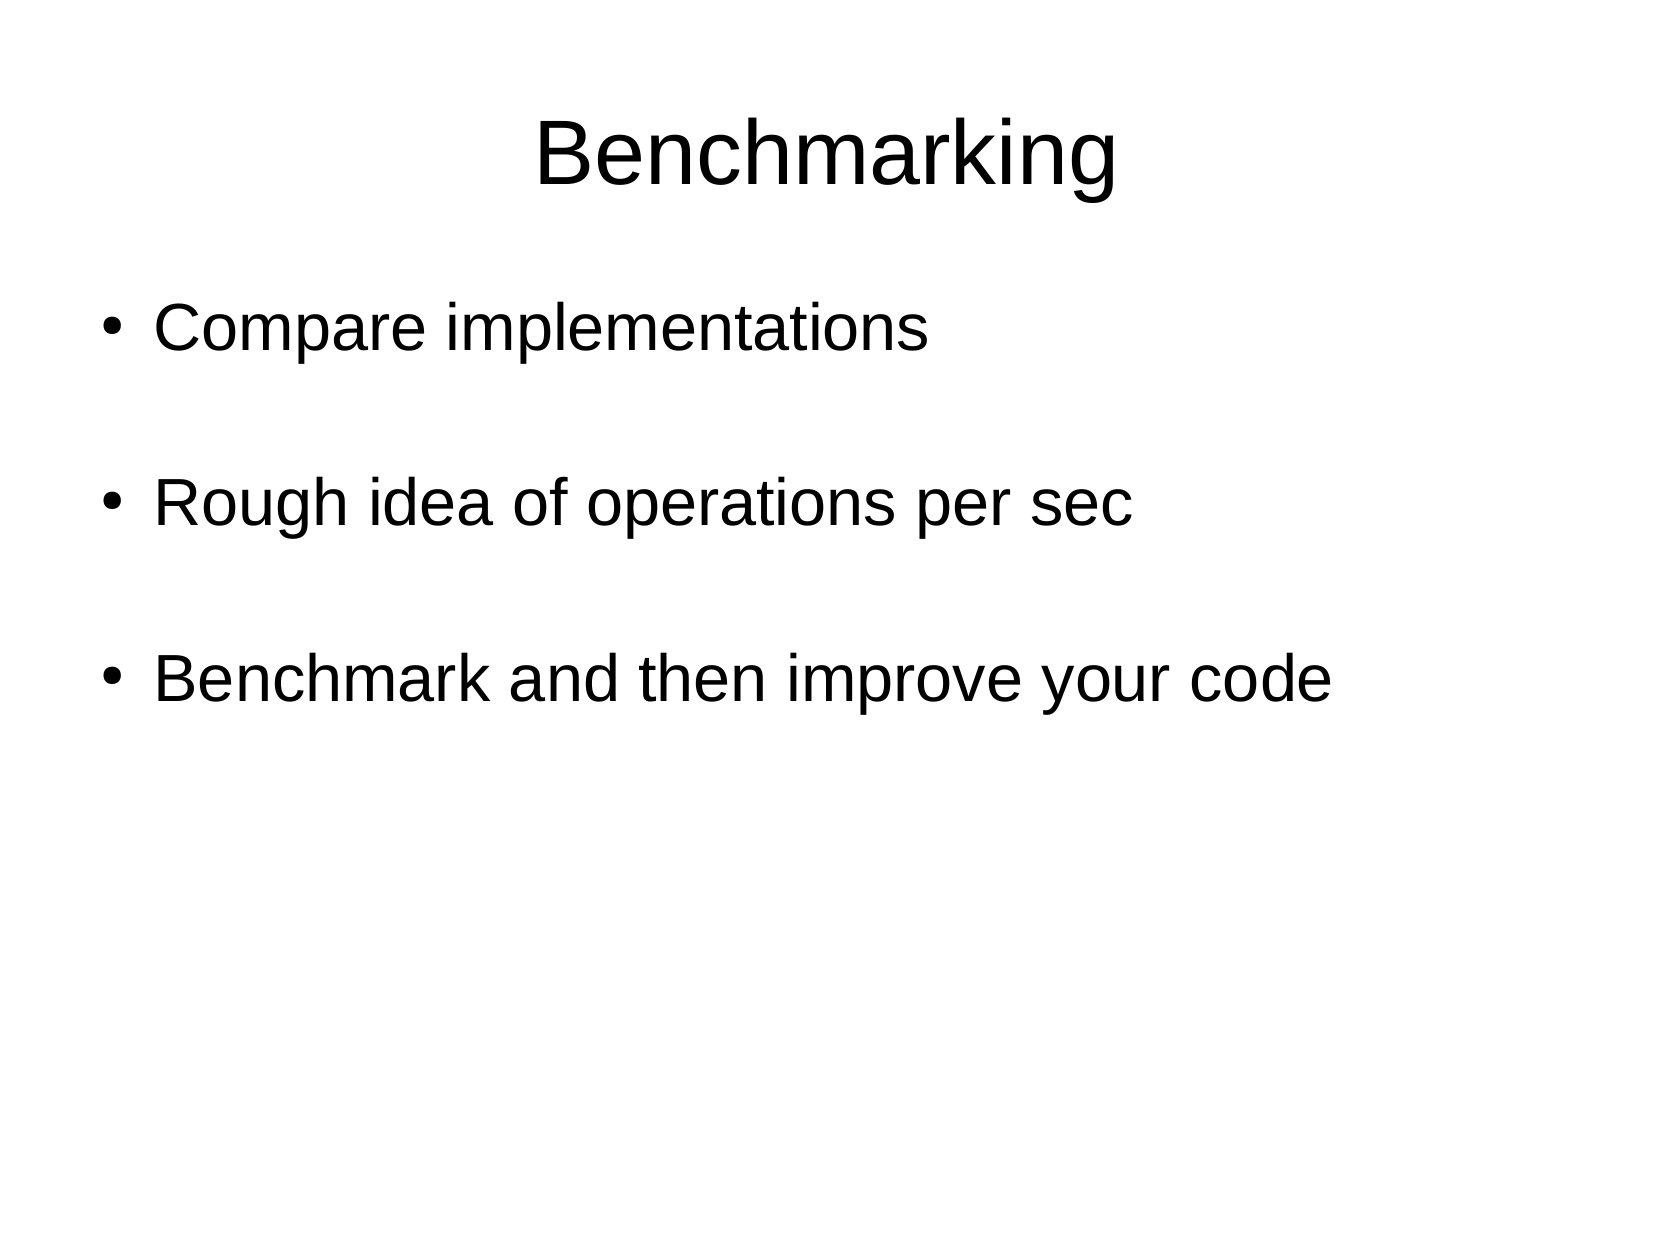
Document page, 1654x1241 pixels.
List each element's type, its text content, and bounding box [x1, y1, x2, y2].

title Benchmarking [82, 49, 1571, 257]
list Compare implementations Rough idea of operations per sec Benchmark and then improve your code [82, 290, 1571, 1010]
